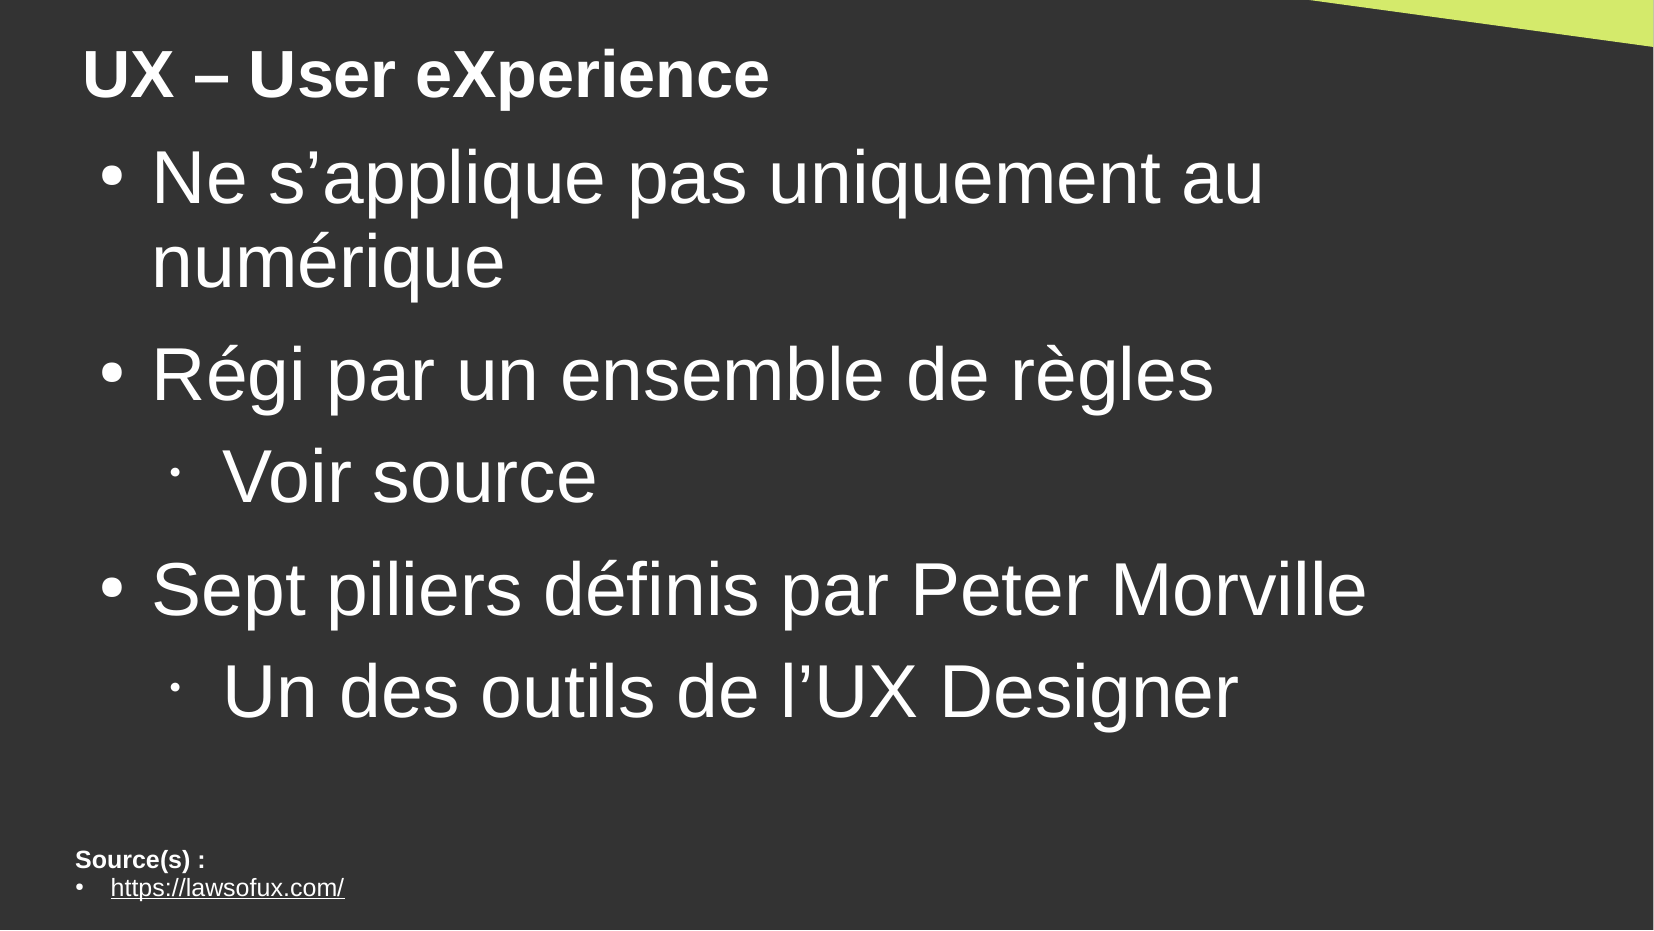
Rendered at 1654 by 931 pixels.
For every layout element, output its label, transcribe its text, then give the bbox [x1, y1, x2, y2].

text_box Source(s) : https://lawsofux.com/ [60, 838, 1546, 931]
text_box [1309, 0, 1654, 48]
title UX – User eXperience [82, 37, 1571, 114]
list Ne s’applique pas uniquement au numérique Régi par un ensemble de règles Voir source Sept piliers définis par Peter Morville Un des outils de l’UX Designer [80, 135, 1620, 827]
